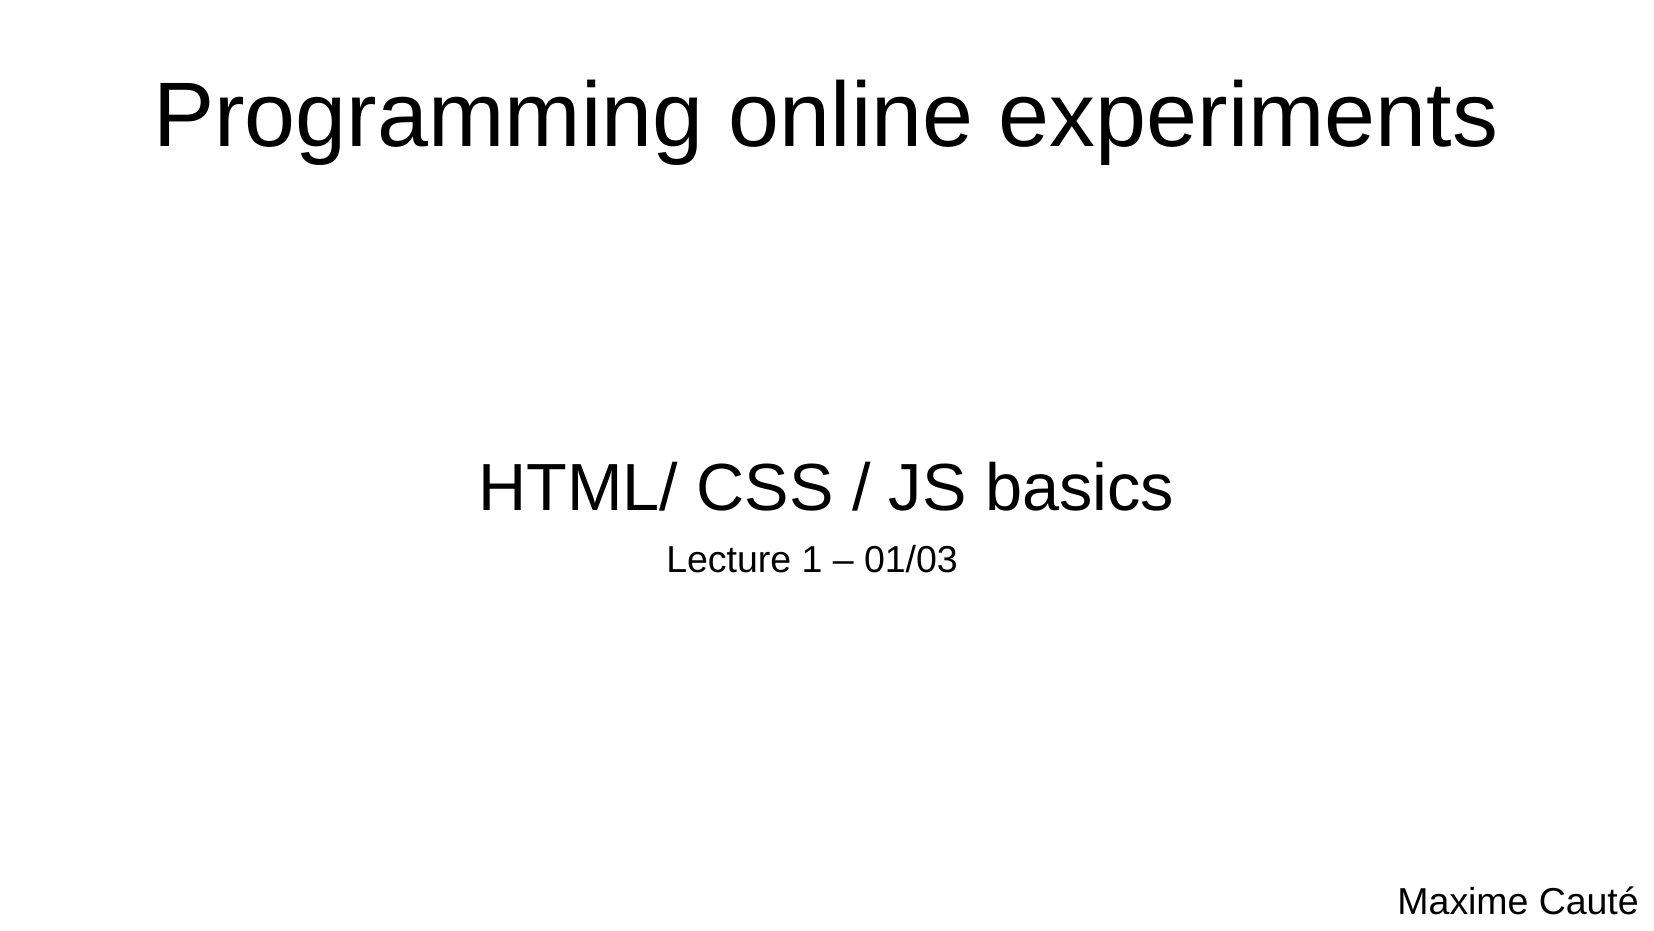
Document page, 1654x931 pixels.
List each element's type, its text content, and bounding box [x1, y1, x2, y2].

text_box Lecture 1 – 01/03 [620, 531, 1004, 589]
title Programming online experiments [82, 37, 1571, 193]
text_box Maxime Cauté [1382, 873, 1654, 931]
subtitle HTML/ CSS / JS basics [82, 217, 1571, 758]
